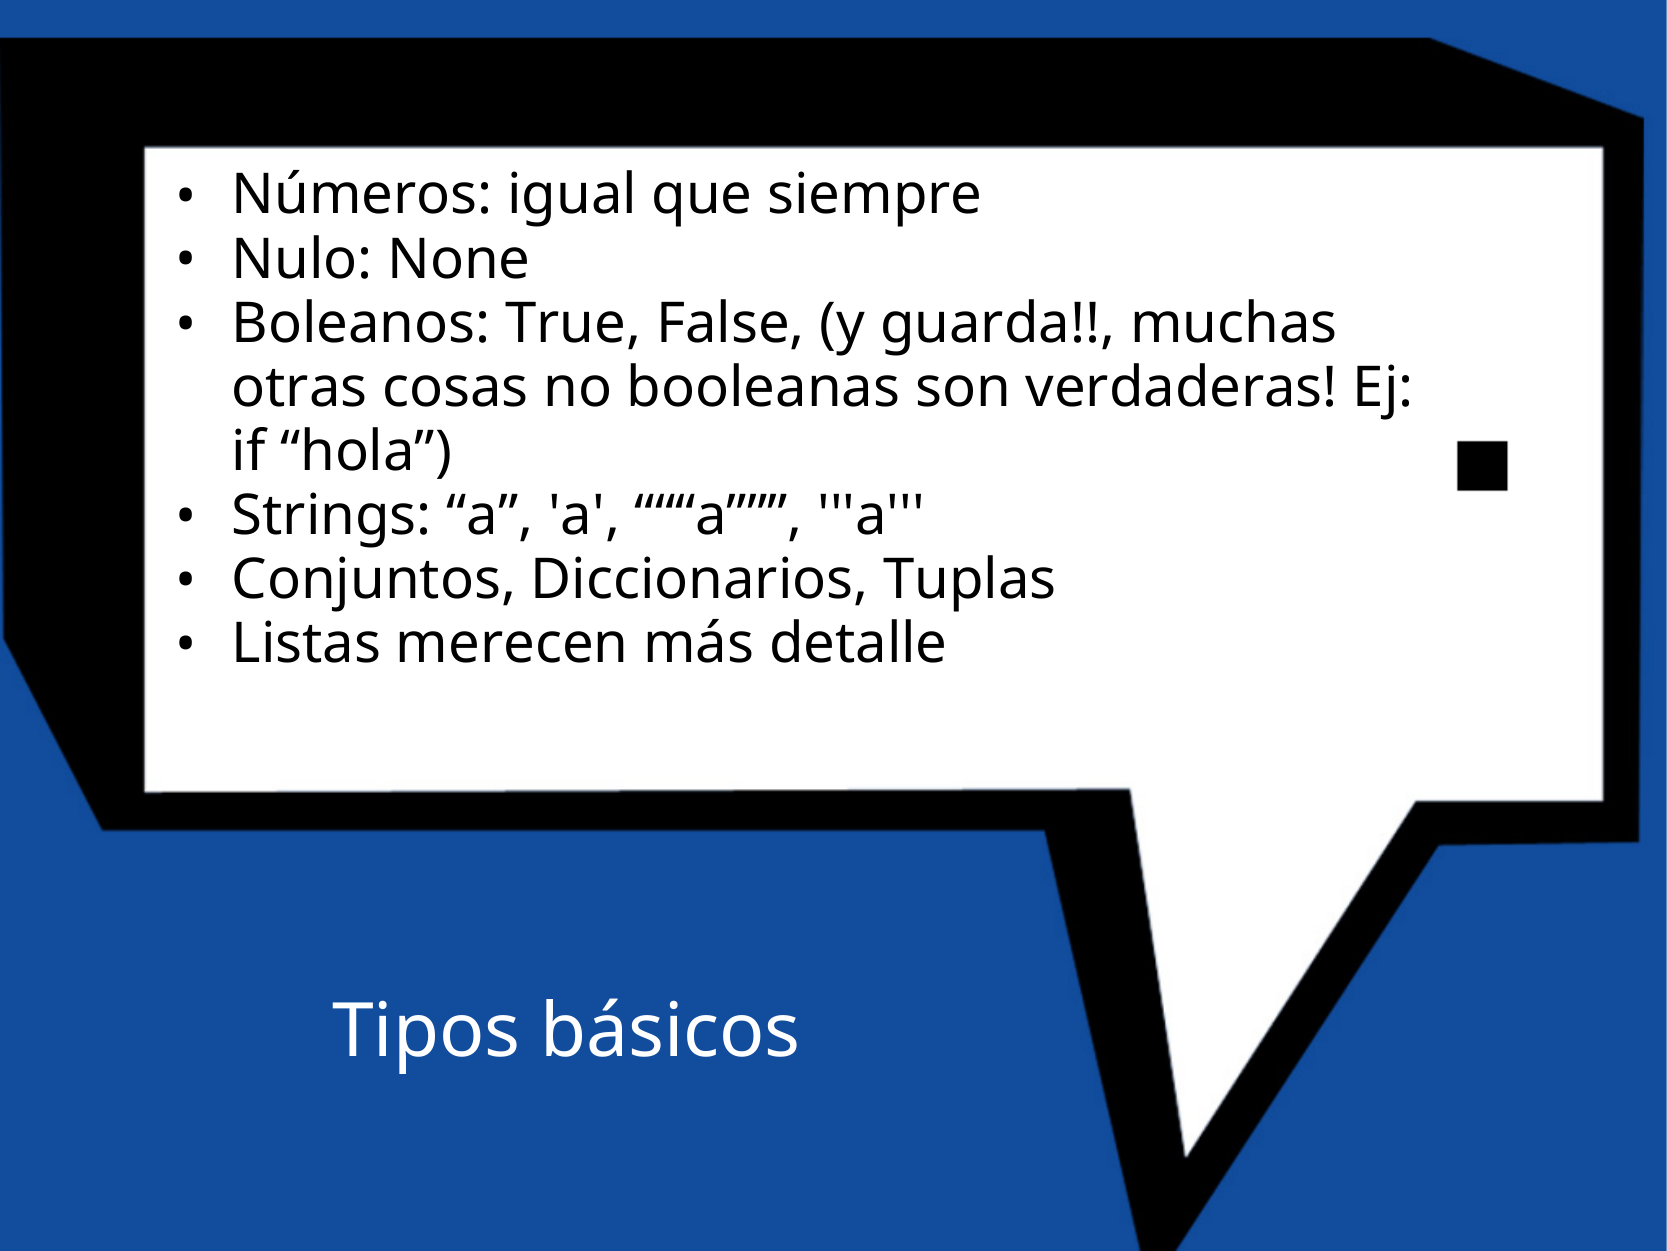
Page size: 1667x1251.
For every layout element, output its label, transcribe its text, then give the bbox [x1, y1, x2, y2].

title Tipos básicos [90, 833, 1043, 1230]
subtitle Números: igual que siempre Nulo: None Boleanos: True, False, (y guarda!!, muchas otras cosas no booleanas son verdaderas! Ej: if “hola”) Strings: “a”, 'a', “““a”””, '''a''' Conjuntos, Diccionarios, Tuplas Listas merecen más detalle [156, 162, 1418, 760]
picture [0, 0, 1667, 1251]
